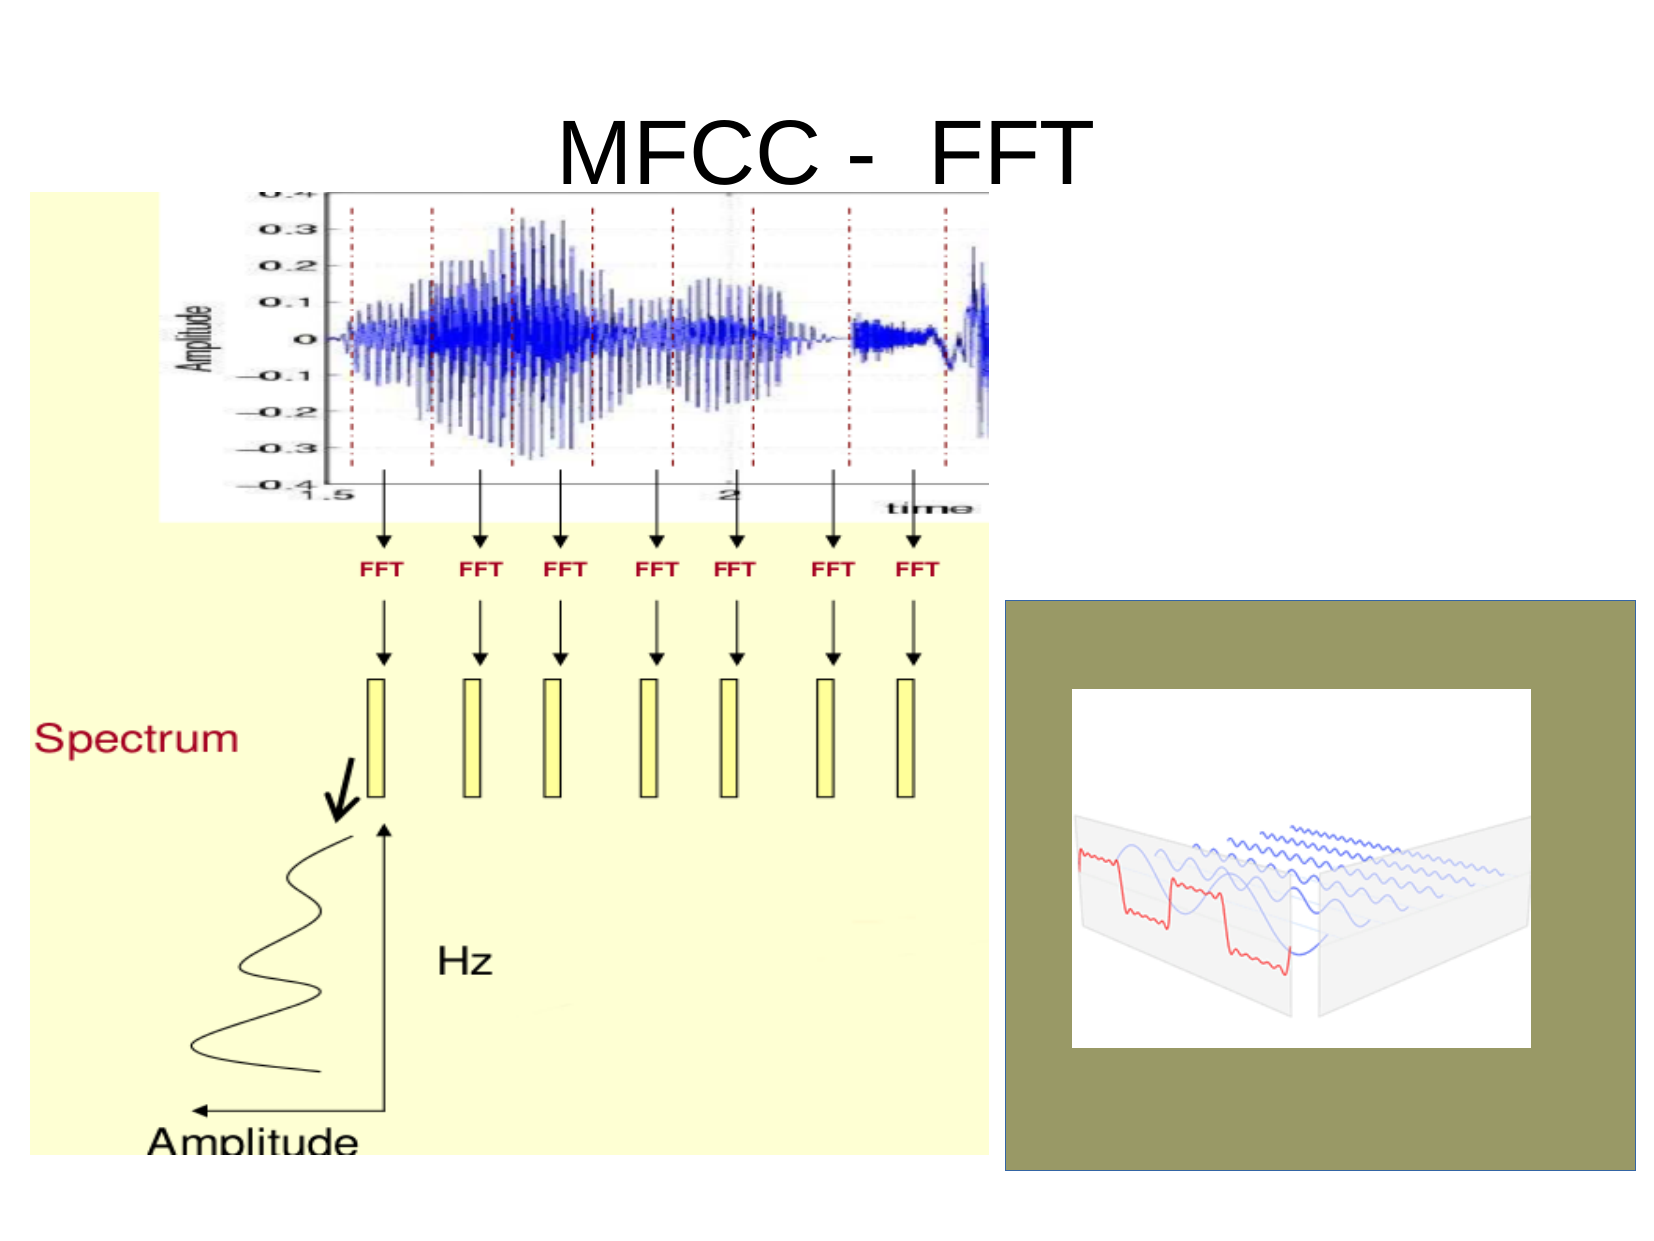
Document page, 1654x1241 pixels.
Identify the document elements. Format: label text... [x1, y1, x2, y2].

text_box [1005, 600, 1636, 1171]
title MFCC - FFT [82, 49, 1571, 257]
picture [1072, 689, 1531, 1048]
picture [30, 192, 989, 1156]
